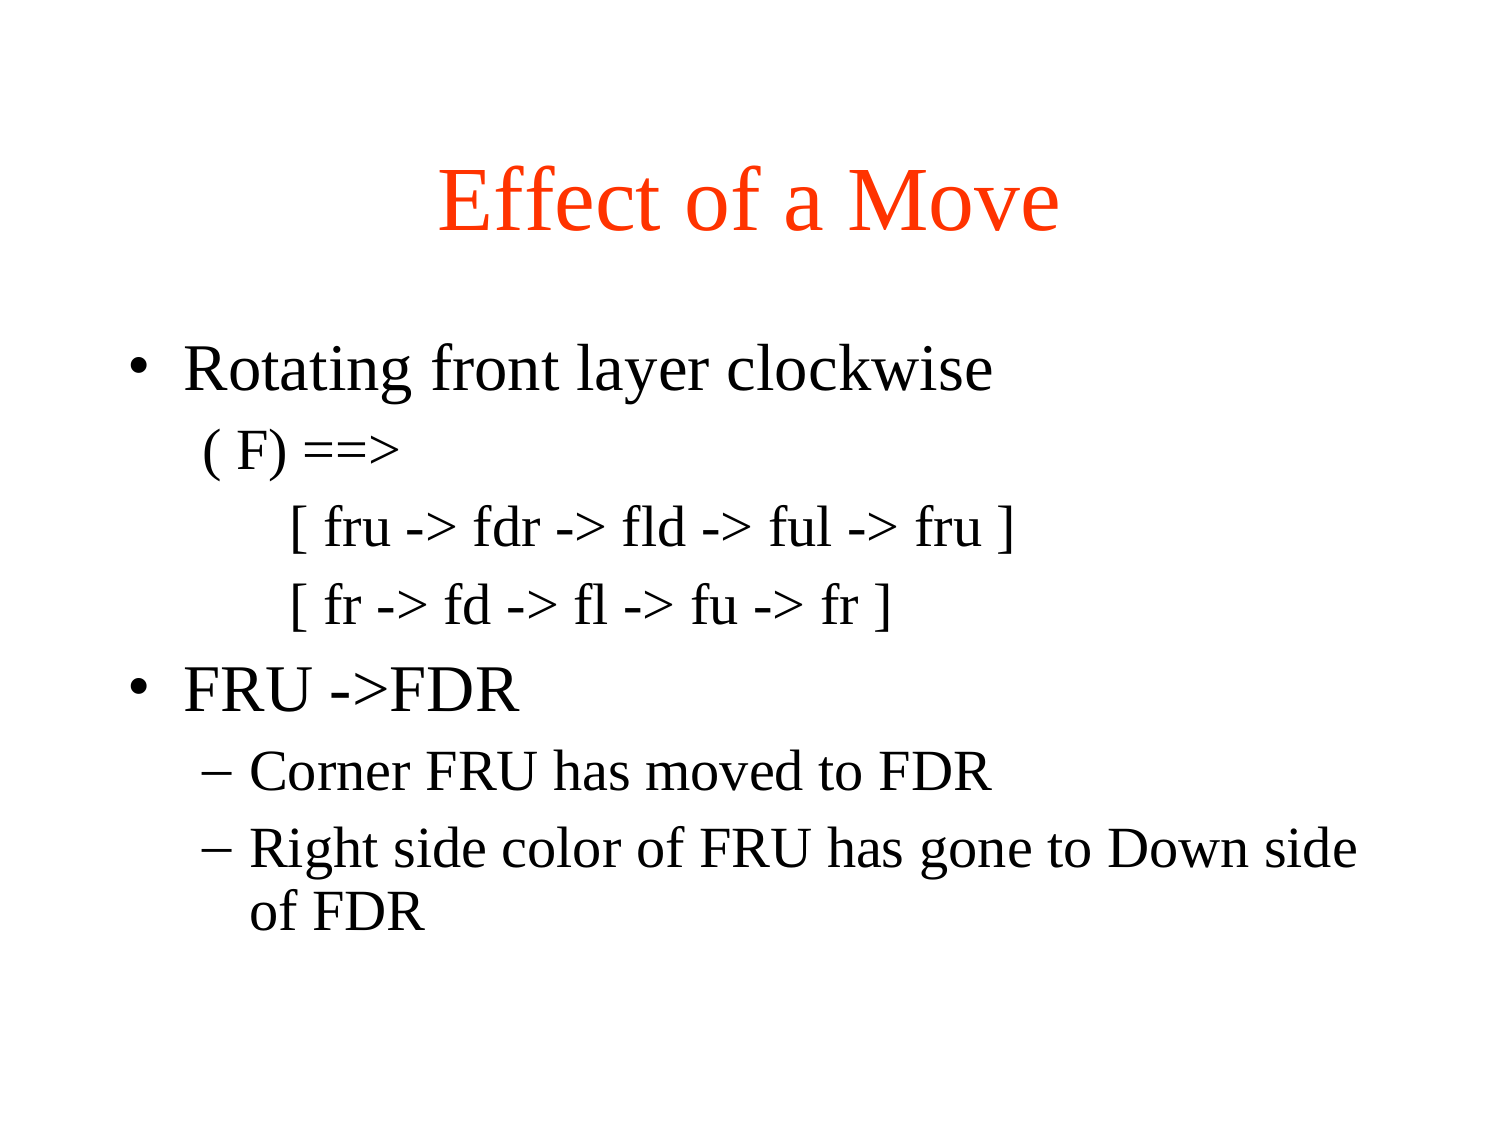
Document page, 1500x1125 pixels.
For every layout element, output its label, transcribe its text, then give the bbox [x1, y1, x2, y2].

list Rotating front layer clockwise ( F) ==> [ fru -> fdr -> fld -> ful -> fru ] [ fr -> fd -> fl -> fu -> fr ] FRU ->FDR Corner FRU has moved to FDR Right side color of FRU has gone to Down side of FDR [112, 324, 1388, 1001]
title Effect of a Move [112, 99, 1388, 288]
